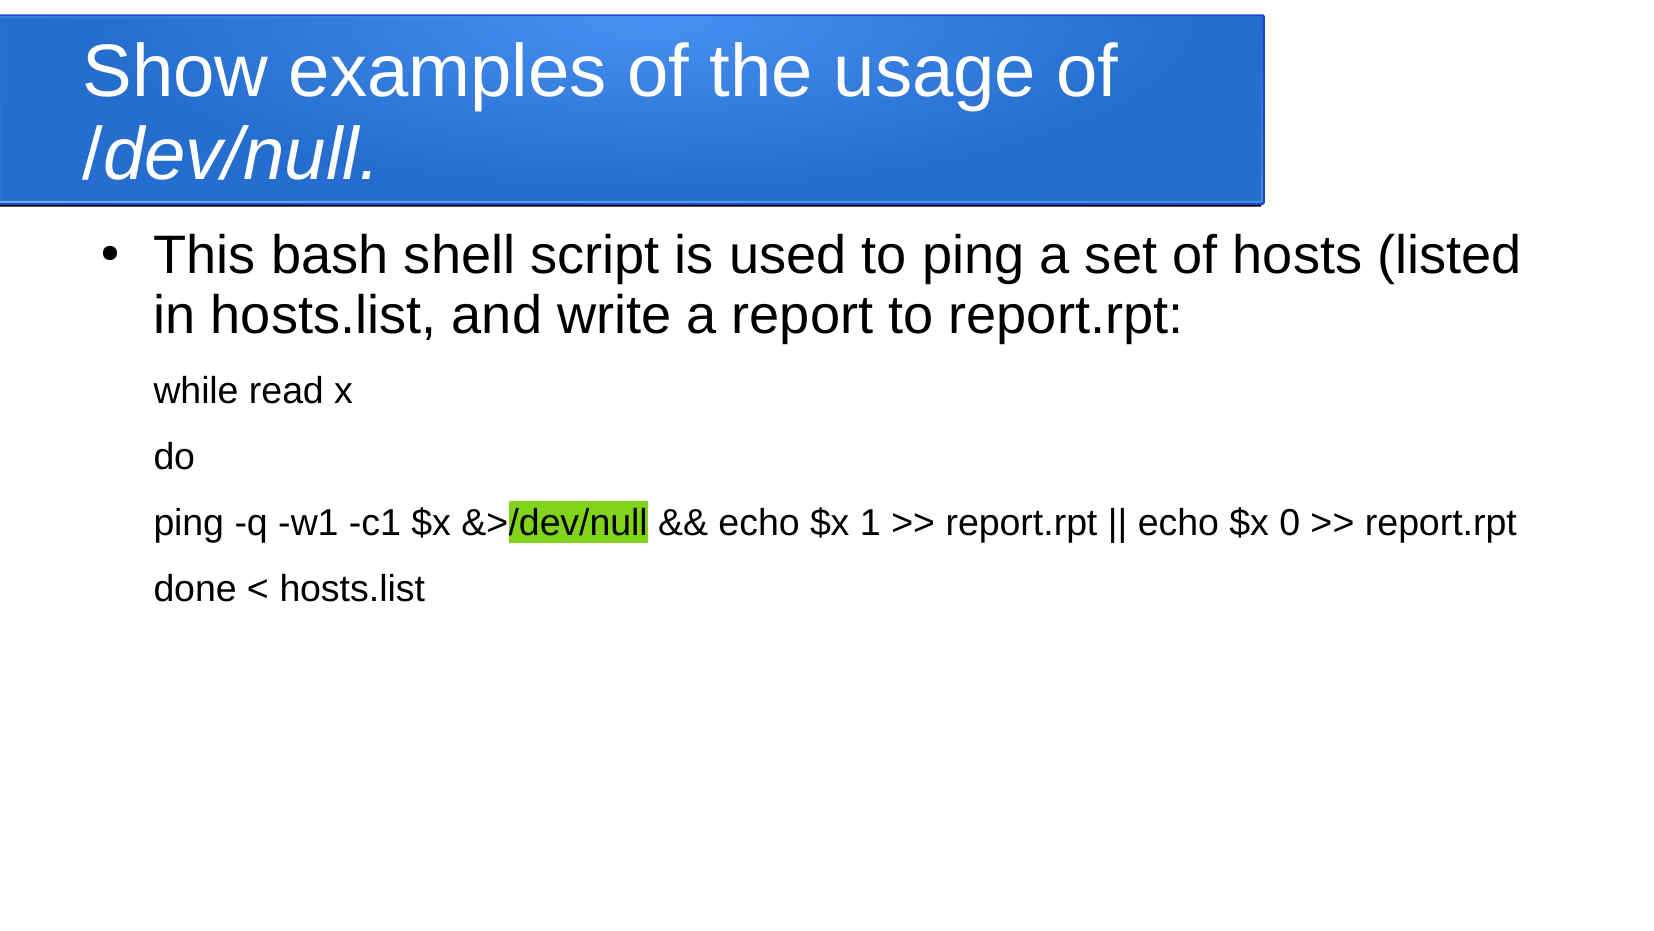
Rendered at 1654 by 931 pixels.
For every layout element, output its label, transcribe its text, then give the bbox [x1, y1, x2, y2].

title Show examples of the usage of /dev/null. [82, 29, 1235, 196]
list This bash shell script is used to ping a set of hosts (listed in hosts.list, and write a report to report.rpt: while read x do ping -q -w1 -c1 $x &>/dev/null && echo $x 1 >> report.rpt || echo $x 0 >> report.rpt done < hosts.list [82, 224, 1571, 764]
